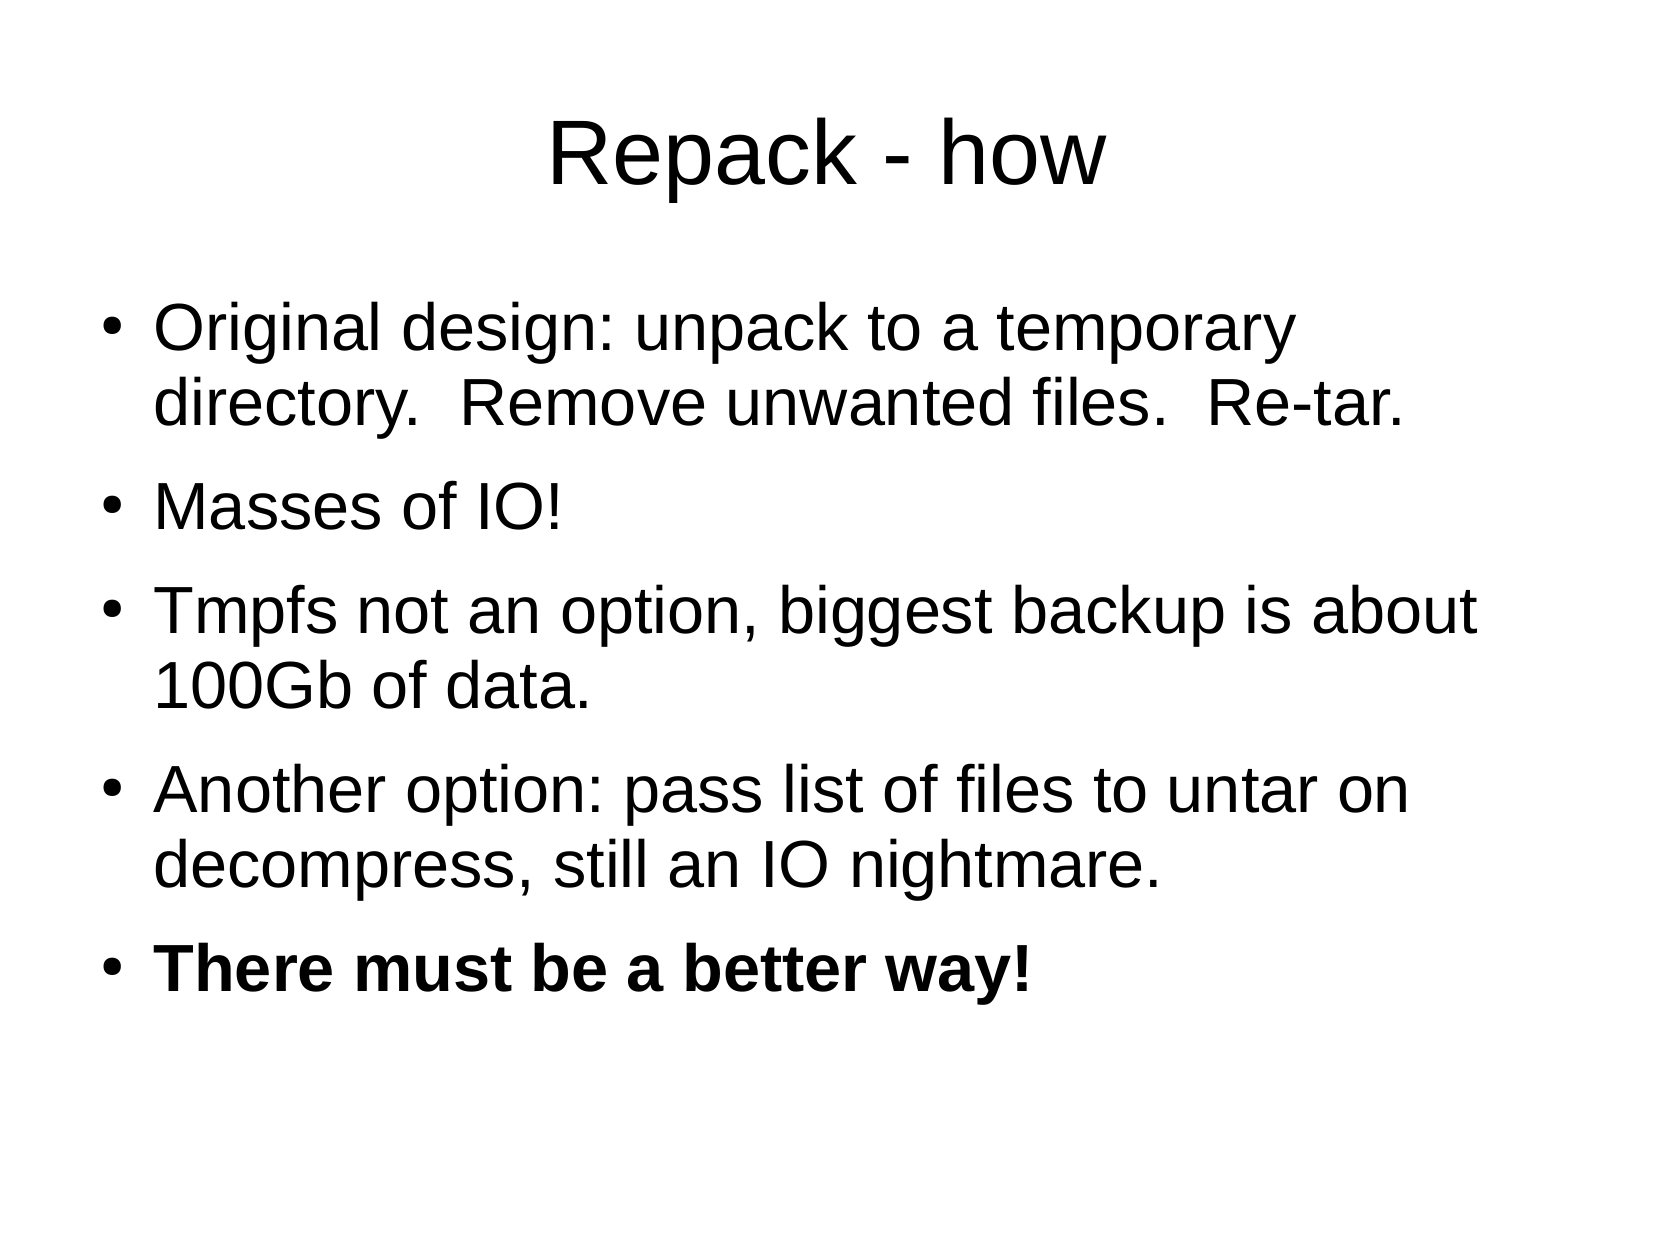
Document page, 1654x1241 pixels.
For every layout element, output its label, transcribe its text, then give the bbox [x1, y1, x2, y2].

title Repack - how [82, 49, 1571, 257]
list Original design: unpack to a temporary directory. Remove unwanted files. Re-tar. Masses of IO! Tmpfs not an option, biggest backup is about 100Gb of data. Another option: pass list of files to untar on decompress, still an IO nightmare. There must be a better way! [82, 290, 1571, 1109]
